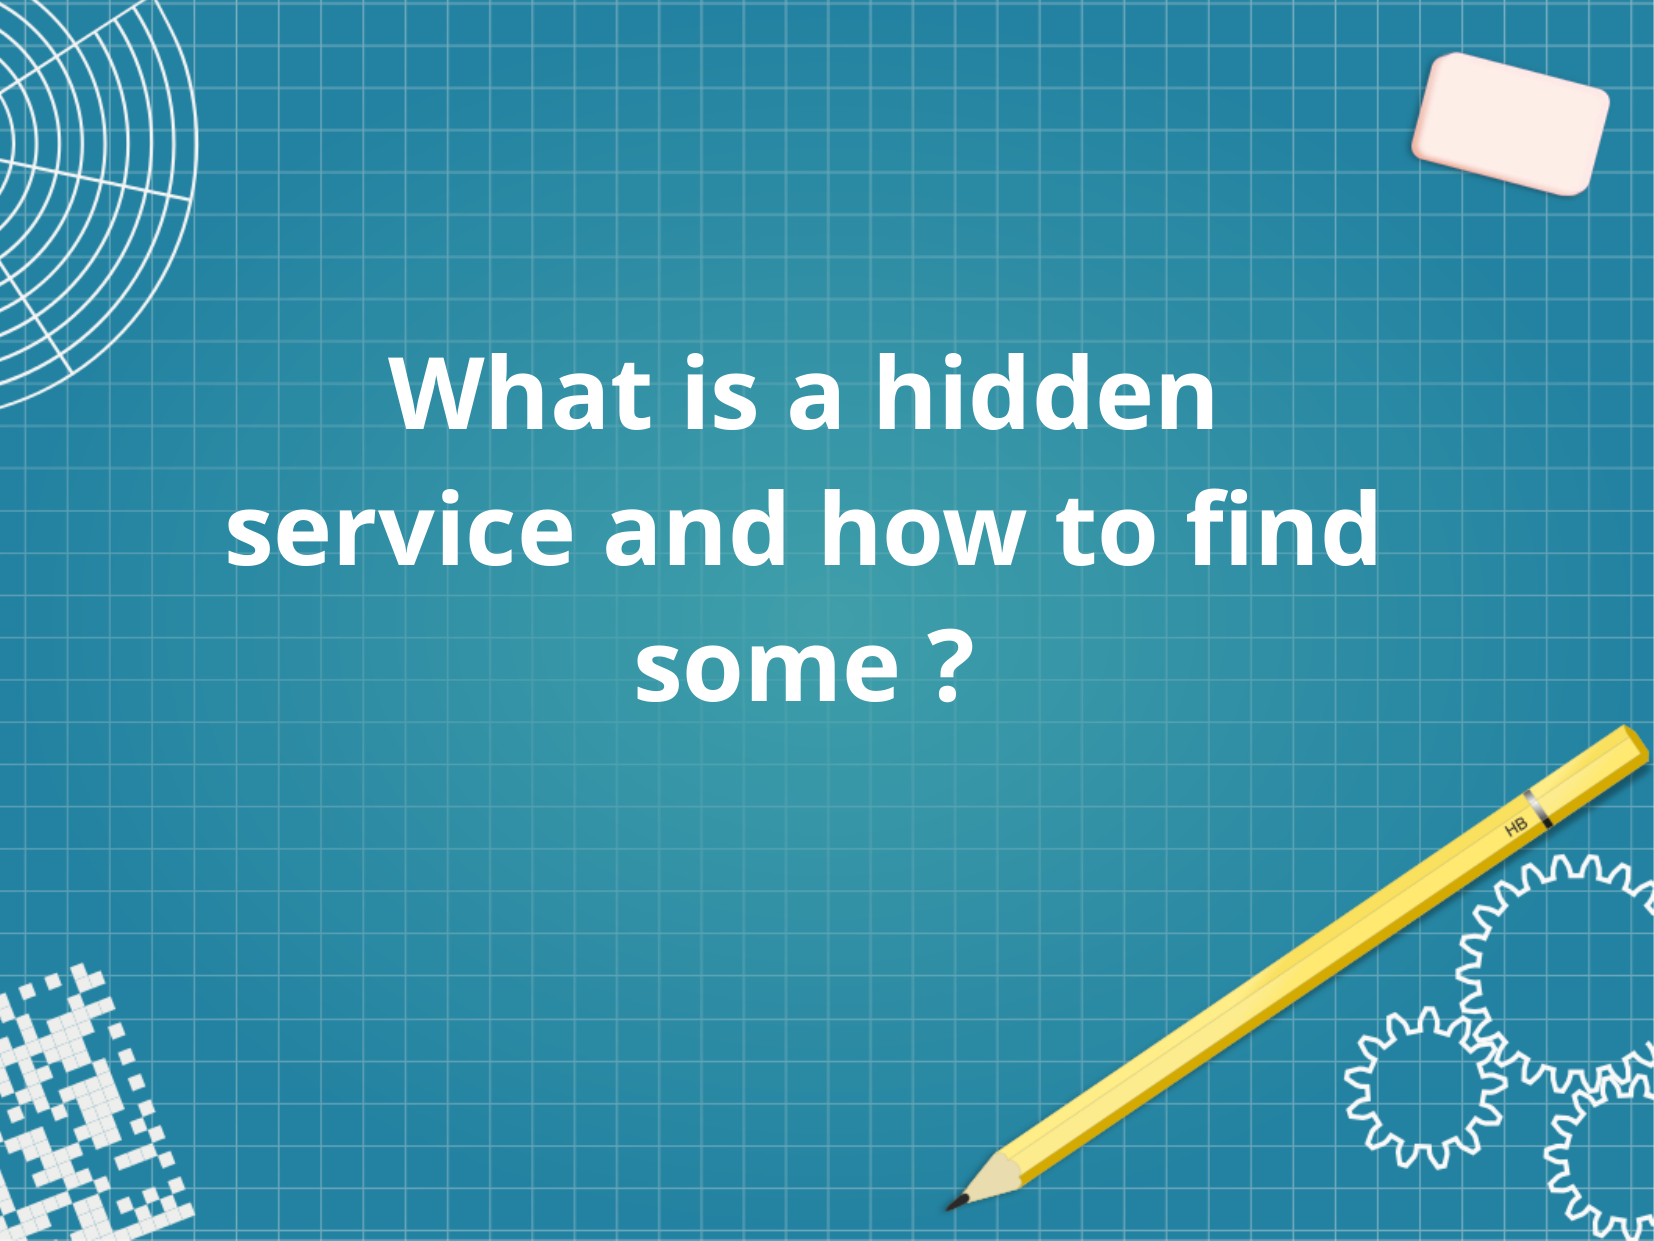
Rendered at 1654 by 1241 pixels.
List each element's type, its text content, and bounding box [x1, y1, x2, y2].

title What is a hidden service and how to find some ? [213, 392, 1396, 661]
picture [0, 0, 1654, 1241]
